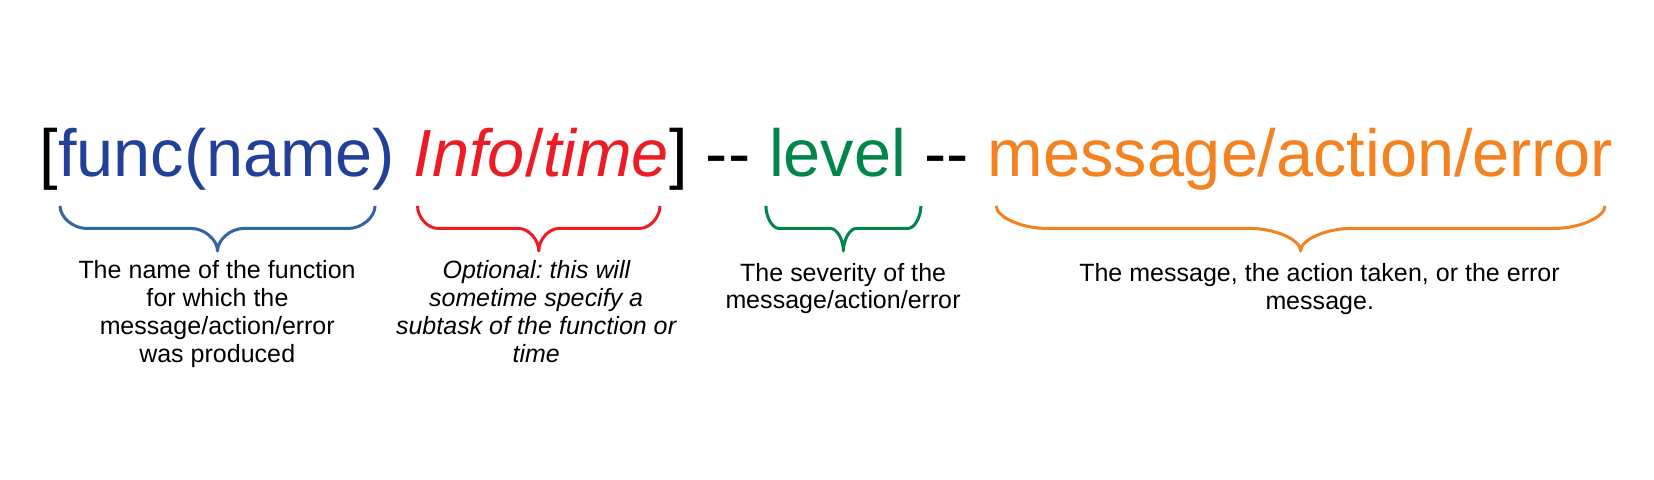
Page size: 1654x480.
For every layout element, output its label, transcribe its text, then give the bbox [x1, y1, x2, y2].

text_box The severity of the message/action/error [685, 250, 1001, 344]
text_box The name of the function for which the message/action/error was produced [60, 248, 376, 415]
subtitle [func(name) Info/time] -- level -- message/action/error [0, 101, 1653, 206]
text_box Optional: this will sometime specify a subtask of the function or time [378, 248, 694, 415]
text_box The message, the action taken, or the error message. [1035, 250, 1606, 344]
